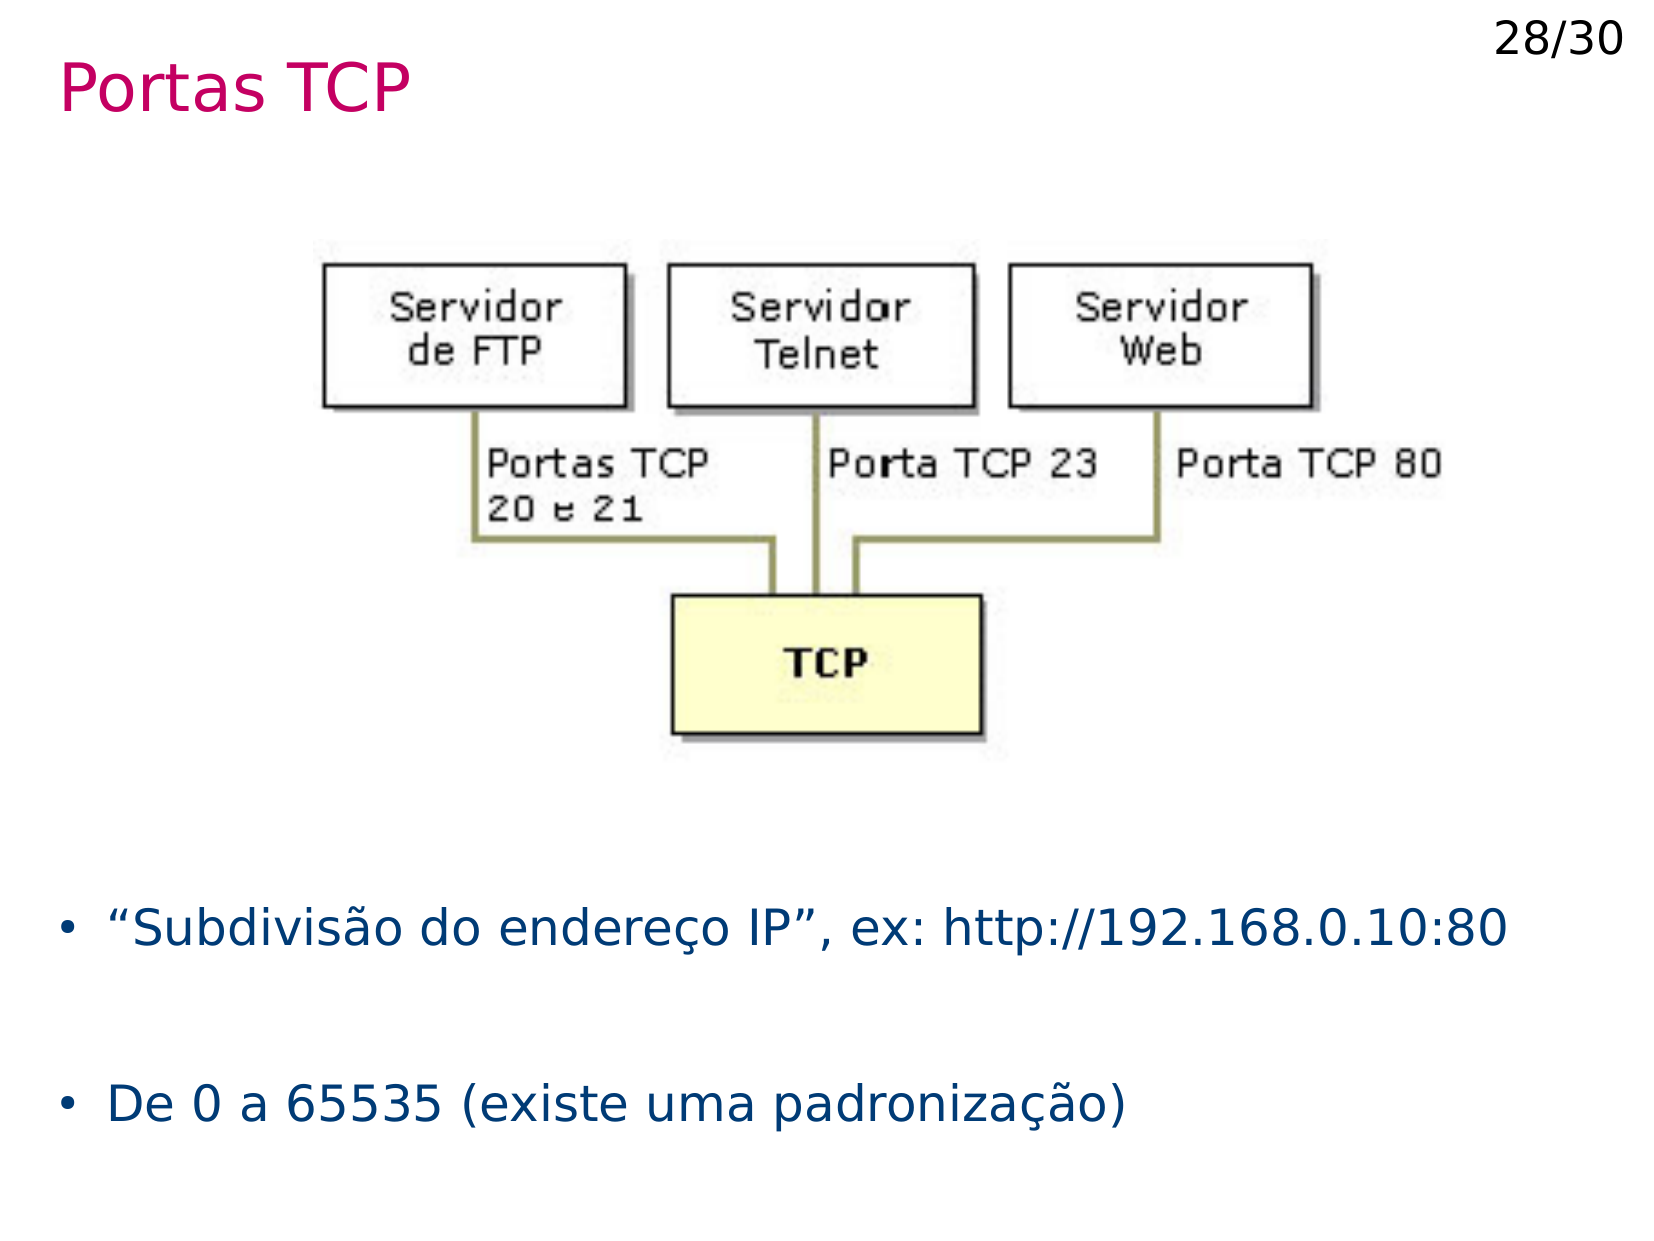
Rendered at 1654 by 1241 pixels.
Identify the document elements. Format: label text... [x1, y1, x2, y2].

list “Subdivisão do endereço IP”, ex: http://192.168.0.10:80 De 0 a 65535 (existe uma padronização) [59, 870, 1625, 1211]
picture [313, 239, 1456, 773]
title Portas TCP [59, 29, 1625, 148]
